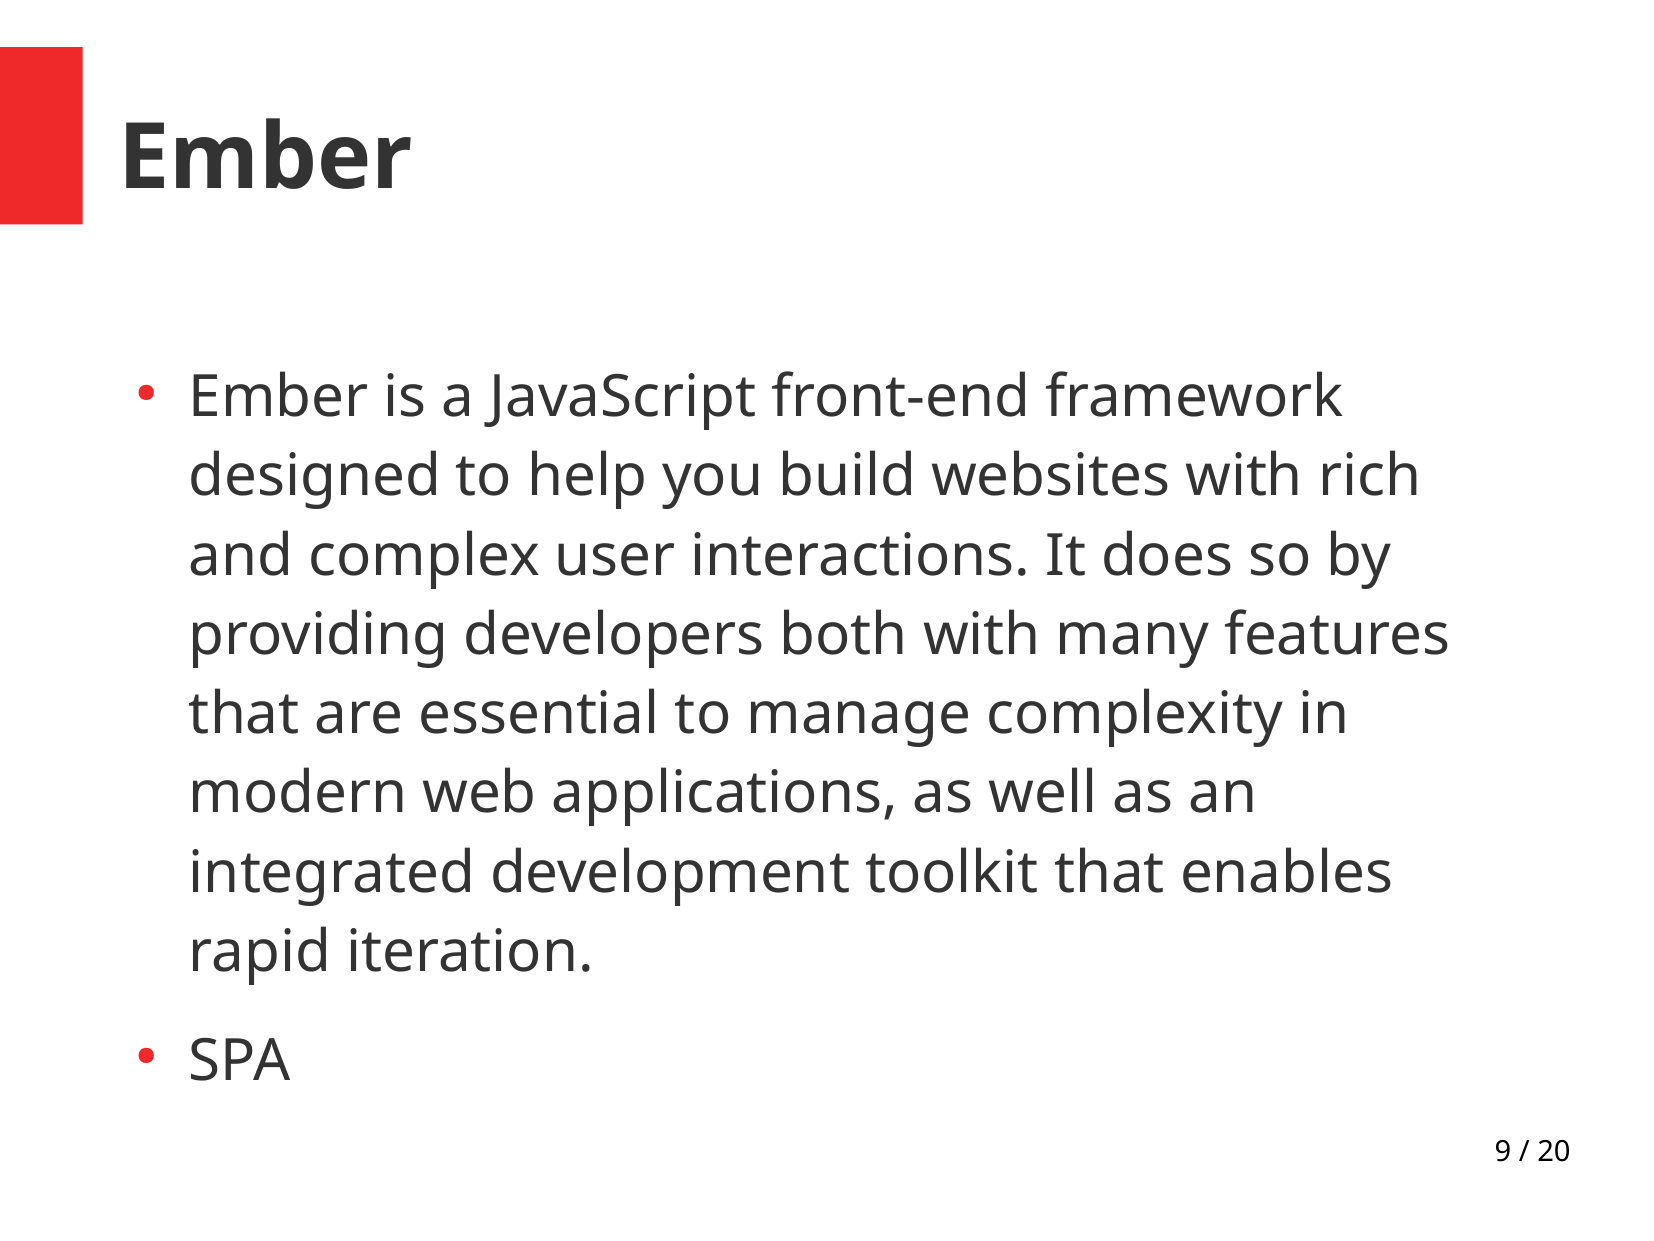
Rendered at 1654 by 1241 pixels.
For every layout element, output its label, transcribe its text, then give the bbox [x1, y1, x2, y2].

list Ember is a JavaScript front-end framework designed to help you build websites with rich and complex user interactions. It does so by providing developers both with many features that are essential to manage complexity in modern web applications, as well as an integrated development toolkit that enables rapid iteration. SPA [118, 354, 1536, 1074]
title Ember [118, 49, 1571, 257]
